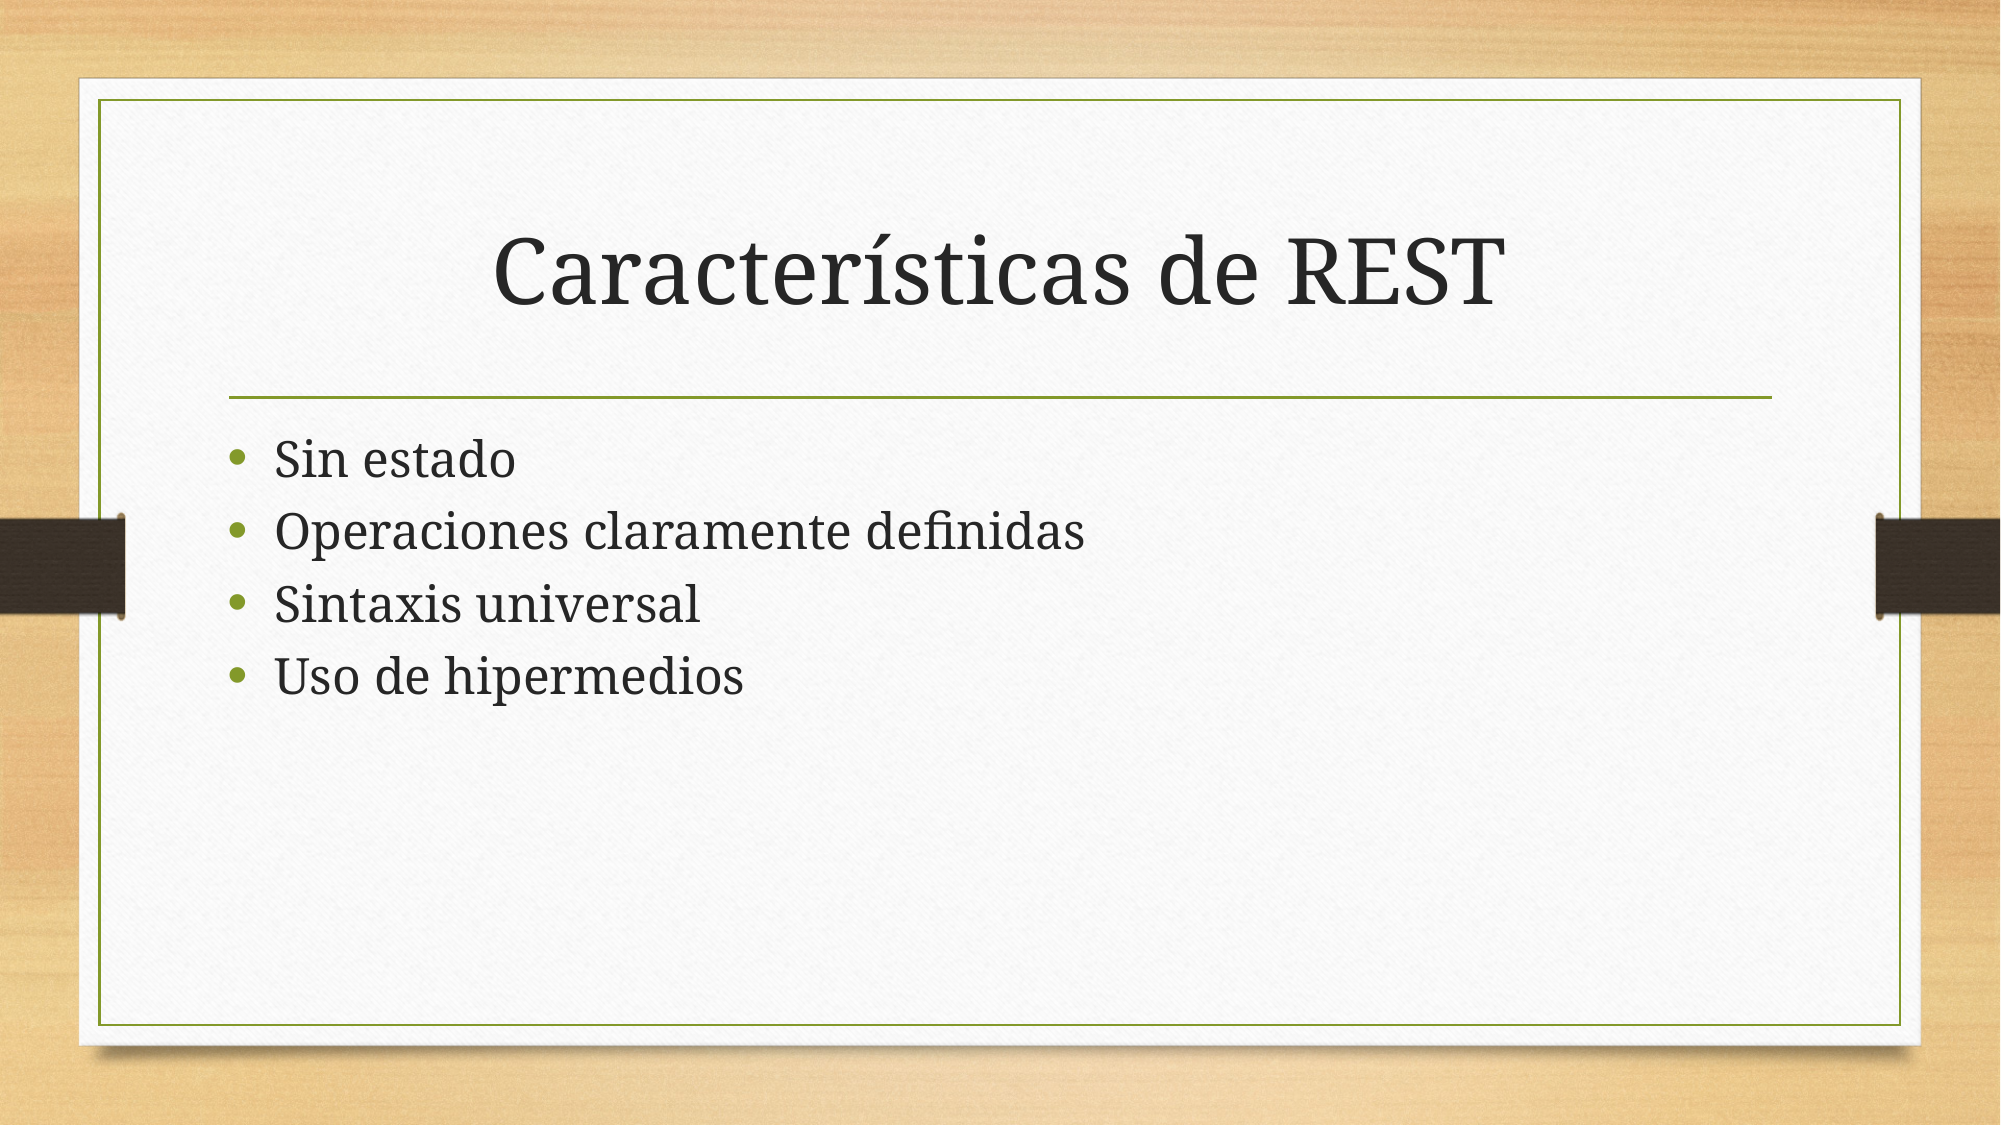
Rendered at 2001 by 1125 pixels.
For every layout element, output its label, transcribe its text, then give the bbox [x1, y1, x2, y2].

list Sin estado Operaciones claramente definidas Sintaxis universal Uso de hipermedios [212, 419, 1788, 964]
title Características de REST [212, 161, 1788, 376]
